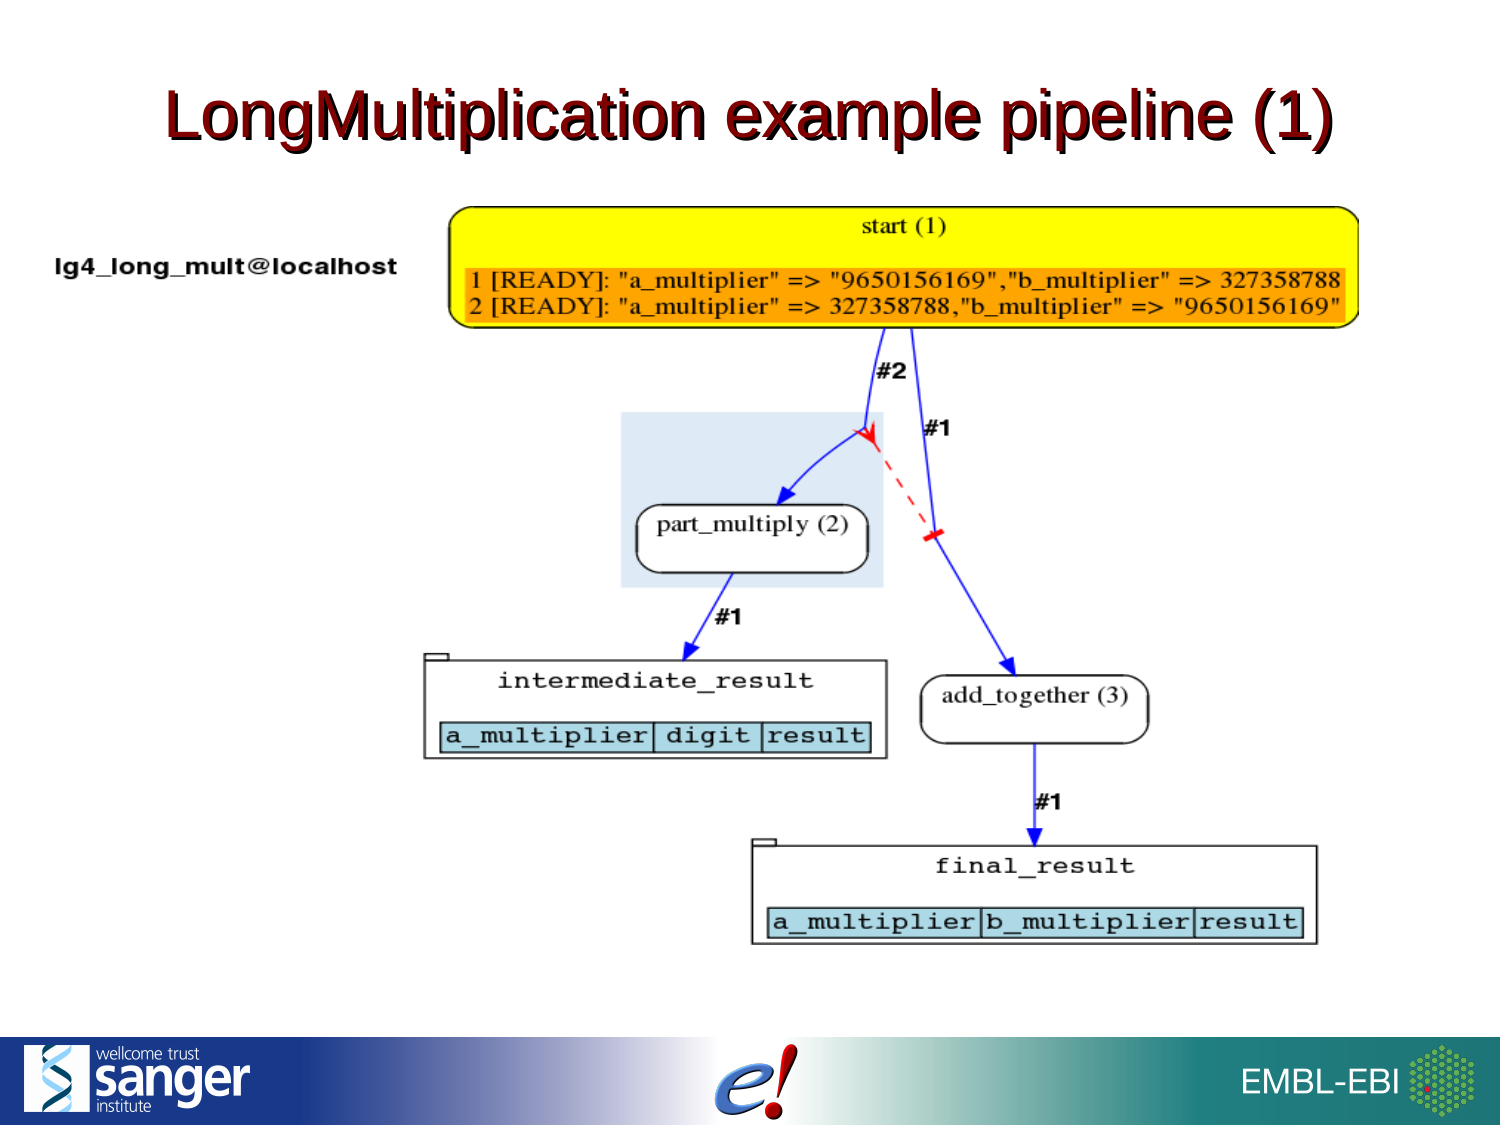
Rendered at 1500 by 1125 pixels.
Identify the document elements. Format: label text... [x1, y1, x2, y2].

text_box LongMultiplication example pipeline (1) [133, 75, 1366, 152]
picture [0, 1037, 1500, 1125]
picture [40, 206, 1359, 945]
